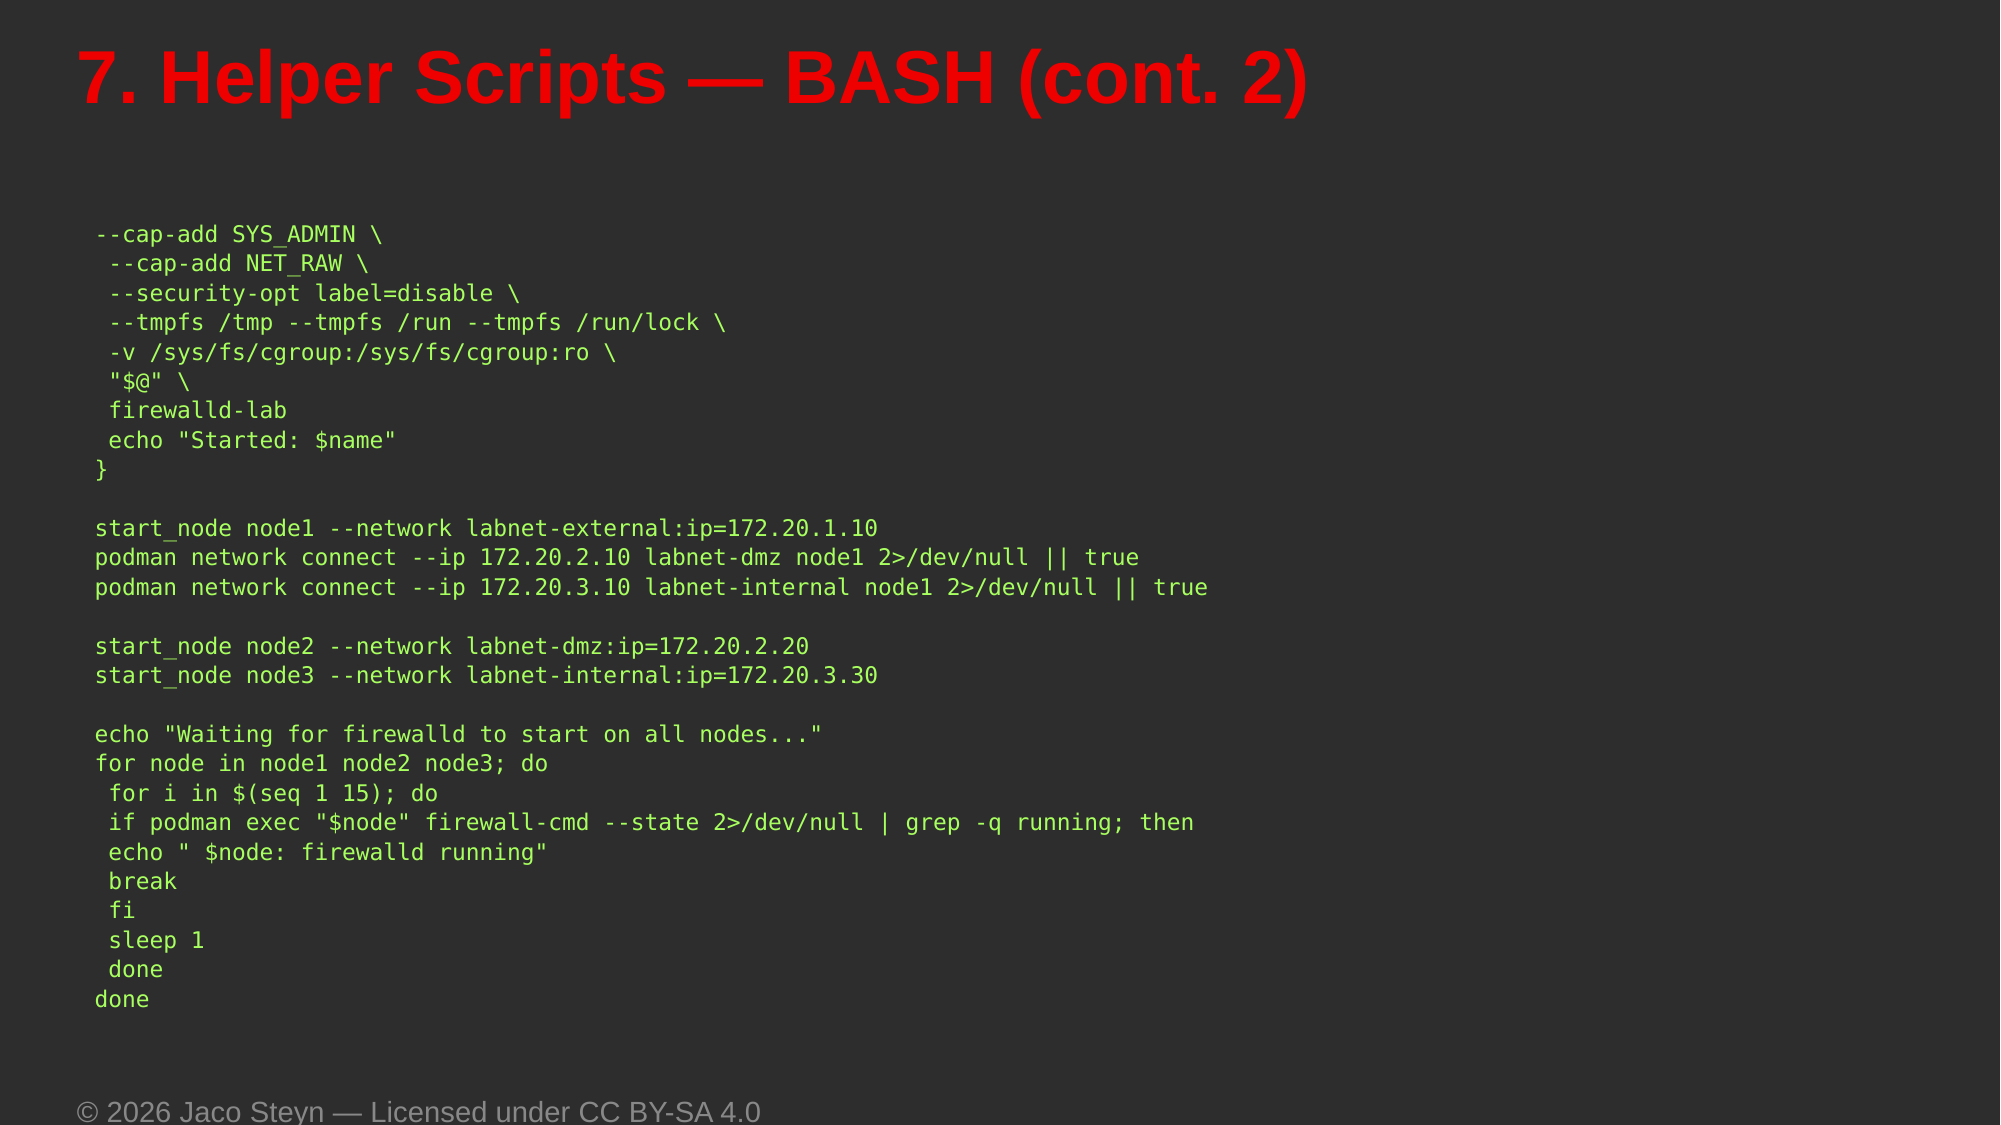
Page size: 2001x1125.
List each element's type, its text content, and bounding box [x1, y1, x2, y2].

text_box 7. Helper Scripts — BASH (cont. 2) [59, 23, 1942, 178]
text_box © 2026 Jaco Steyn — Licensed under CC BY-SA 4.0 [59, 1083, 1942, 1120]
text_box --cap-add SYS_ADMIN \ --cap-add NET_RAW \ --security-opt label=disable \ --tmpfs /tmp --tmpfs /run --tmpfs /run/lock \ -v /sys/fs/cgroup:/sys/fs/cgroup:ro \ "$@" \ firewalld-lab echo "Started: $name" } start_node node1 --network labnet-external:ip=172.20.1.10 podman network connect --ip 172.20.2.10 labnet-dmz node1 2>/dev/null || true podman network connect --ip 172.20.3.10 labnet-internal node1 2>/dev/null || true start_node node2 --network labnet-dmz:ip=172.20.2.20 start_node node3 --network labnet-internal:ip=172.20.3.30 echo "Waiting for firewalld to start on all nodes..." for node in node1 node2 node3; do for i in $(seq 1 15); do if podman exec "$node" firewall-cmd --state 2>/dev/null | grep -q running; then echo " $node: firewalld running" break fi sleep 1 done done [59, 194, 1942, 1052]
